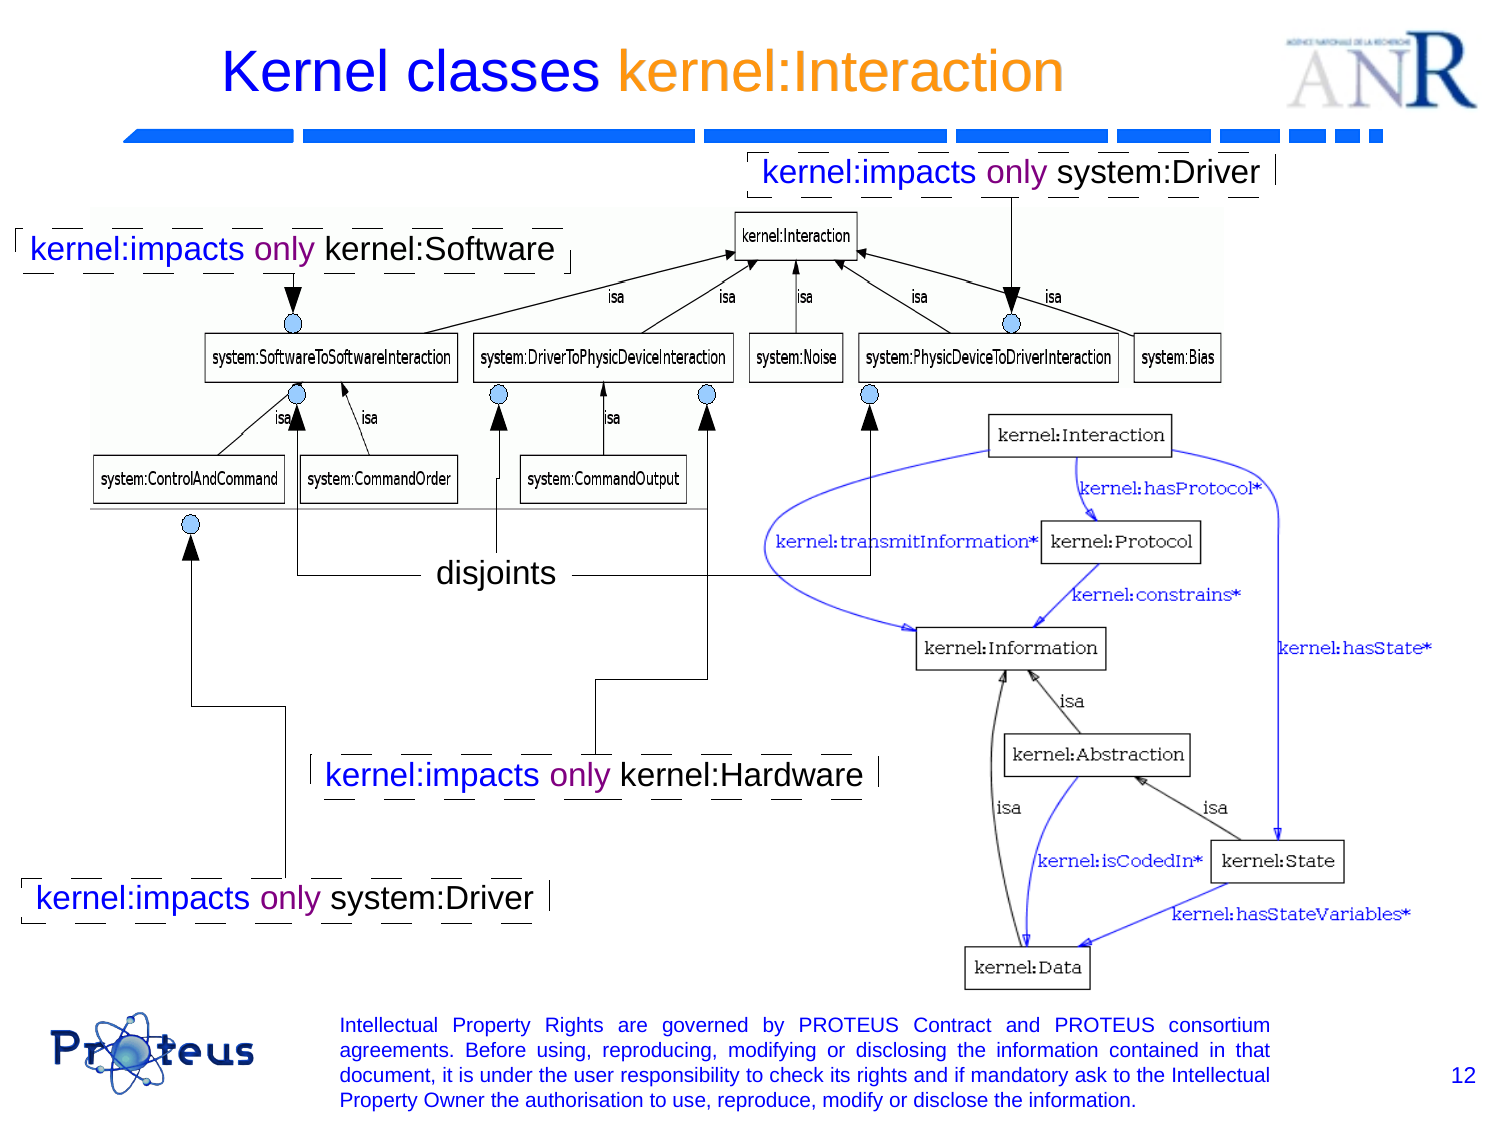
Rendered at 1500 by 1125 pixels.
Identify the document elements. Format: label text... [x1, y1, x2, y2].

text_box [181, 514, 200, 534]
picture [1281, 27, 1484, 115]
text_box [697, 384, 716, 404]
title Kernel classes kernel:Interaction [23, 11, 1264, 130]
text_box kernel:impacts only system:Driver [21, 878, 550, 924]
picture [90, 207, 1458, 1009]
text_box kernel:impacts only kernel:Hardware [310, 754, 879, 800]
text_box kernel:impacts only kernel:Software [15, 228, 571, 274]
text_box kernel:impacts only system:Driver [747, 152, 1276, 198]
picture [35, 1003, 272, 1101]
text_box [489, 384, 508, 405]
text_box [1002, 313, 1021, 334]
text_box [287, 384, 306, 405]
text_box disjoints [421, 552, 572, 598]
text_box [284, 313, 302, 334]
text_box [860, 384, 879, 404]
